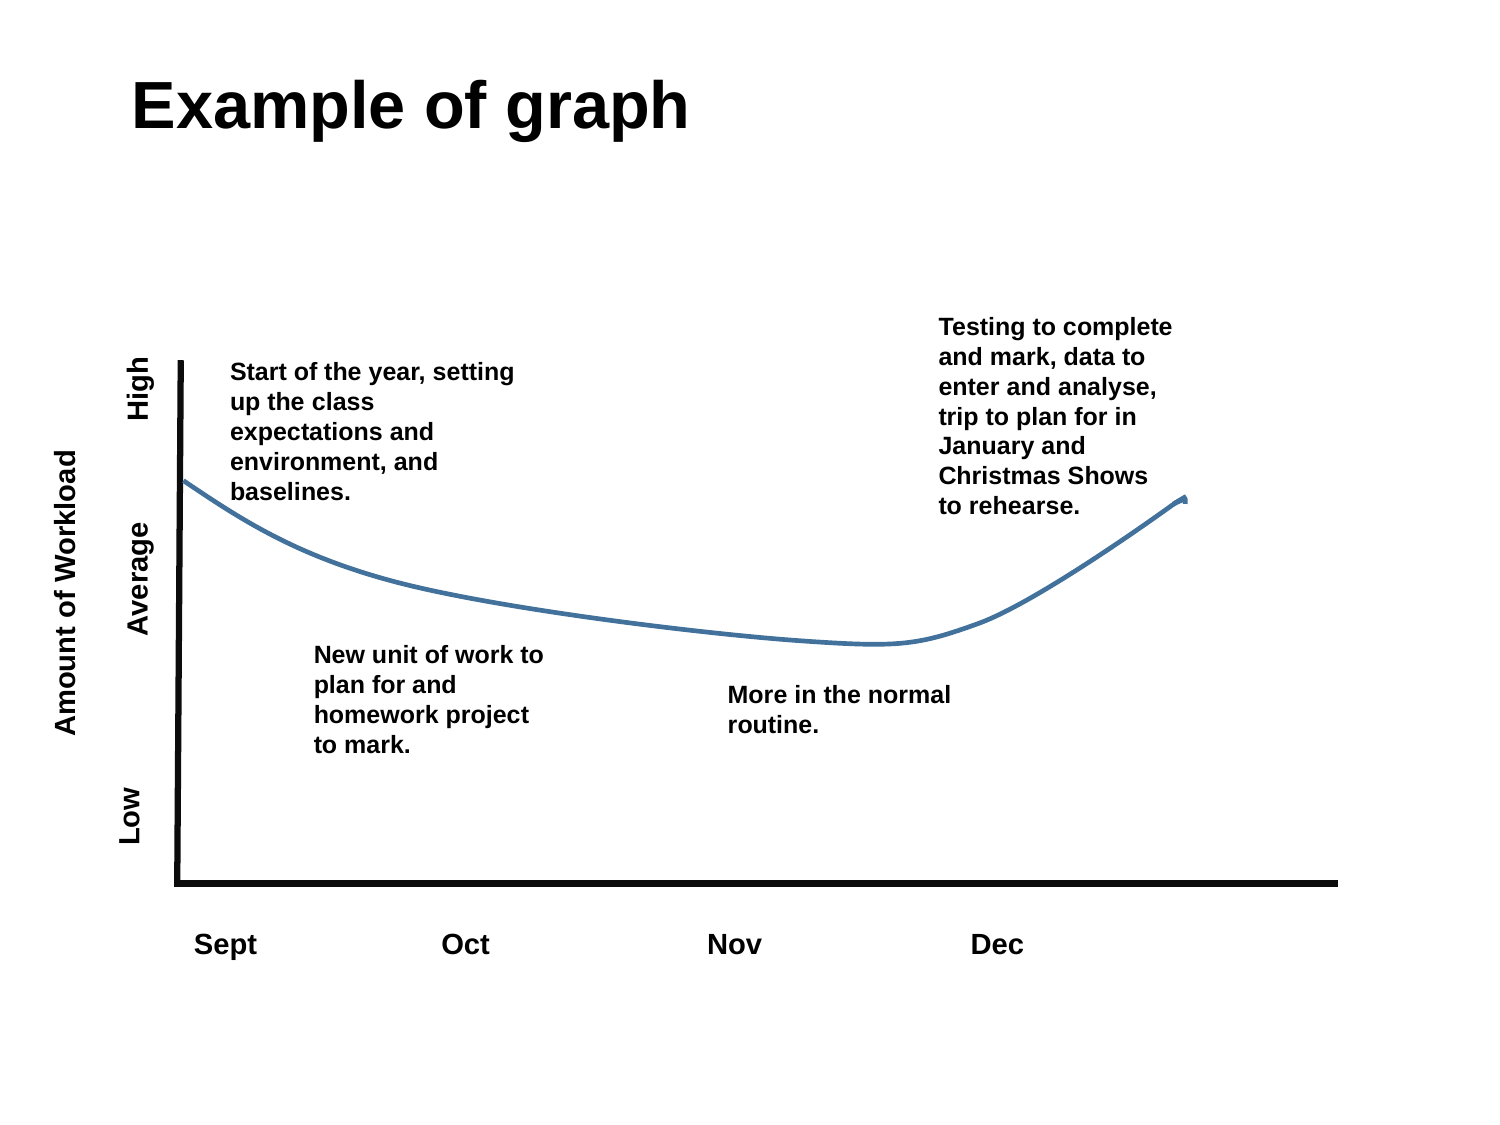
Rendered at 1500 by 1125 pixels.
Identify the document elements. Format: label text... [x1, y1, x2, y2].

text_box Oct [426, 908, 616, 978]
text_box Testing to complete and mark, data to enter and analyse, trip to plan for in January and Christmas Shows to rehearse. [923, 302, 1192, 538]
text_box High [111, 265, 203, 512]
text_box Nov [692, 908, 881, 978]
title Example of graph [116, 48, 1393, 155]
text_box New unit of work to plan for and homework project to mark. [298, 630, 568, 773]
text_box Amount of Workload [38, 365, 111, 822]
text_box Average [110, 456, 202, 703]
text_box Dec [955, 908, 1145, 978]
text_box More in the normal routine. [712, 670, 982, 750]
text_box Start of the year, setting up the class expectations and environment, and baselines. [215, 348, 535, 522]
text_box Low [102, 693, 194, 940]
text_box Sept [178, 908, 368, 978]
